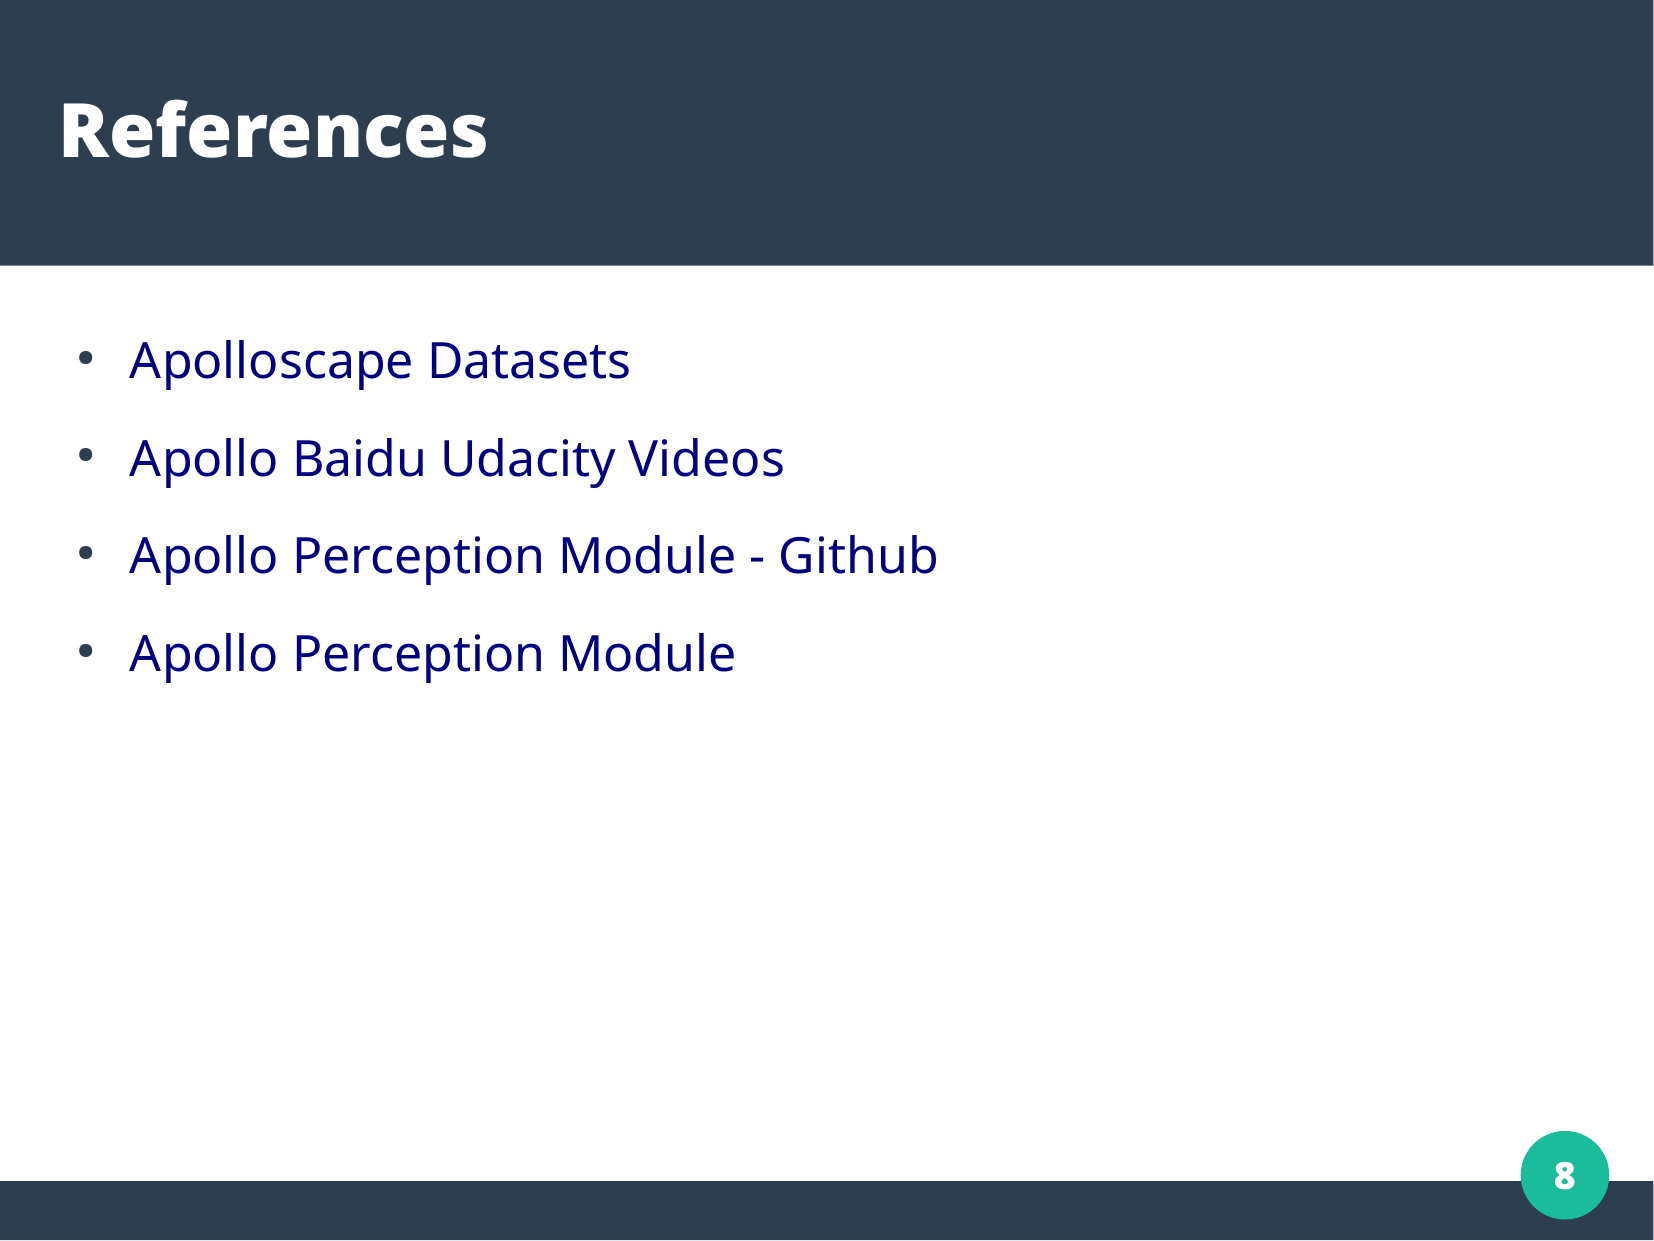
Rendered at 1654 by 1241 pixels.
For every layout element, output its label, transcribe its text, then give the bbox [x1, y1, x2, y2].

list Apolloscape Datasets Apollo Baidu Udacity Videos Apollo Perception Module - Github Apollo Perception Module [59, 324, 1595, 1152]
title References [59, 49, 1595, 207]
